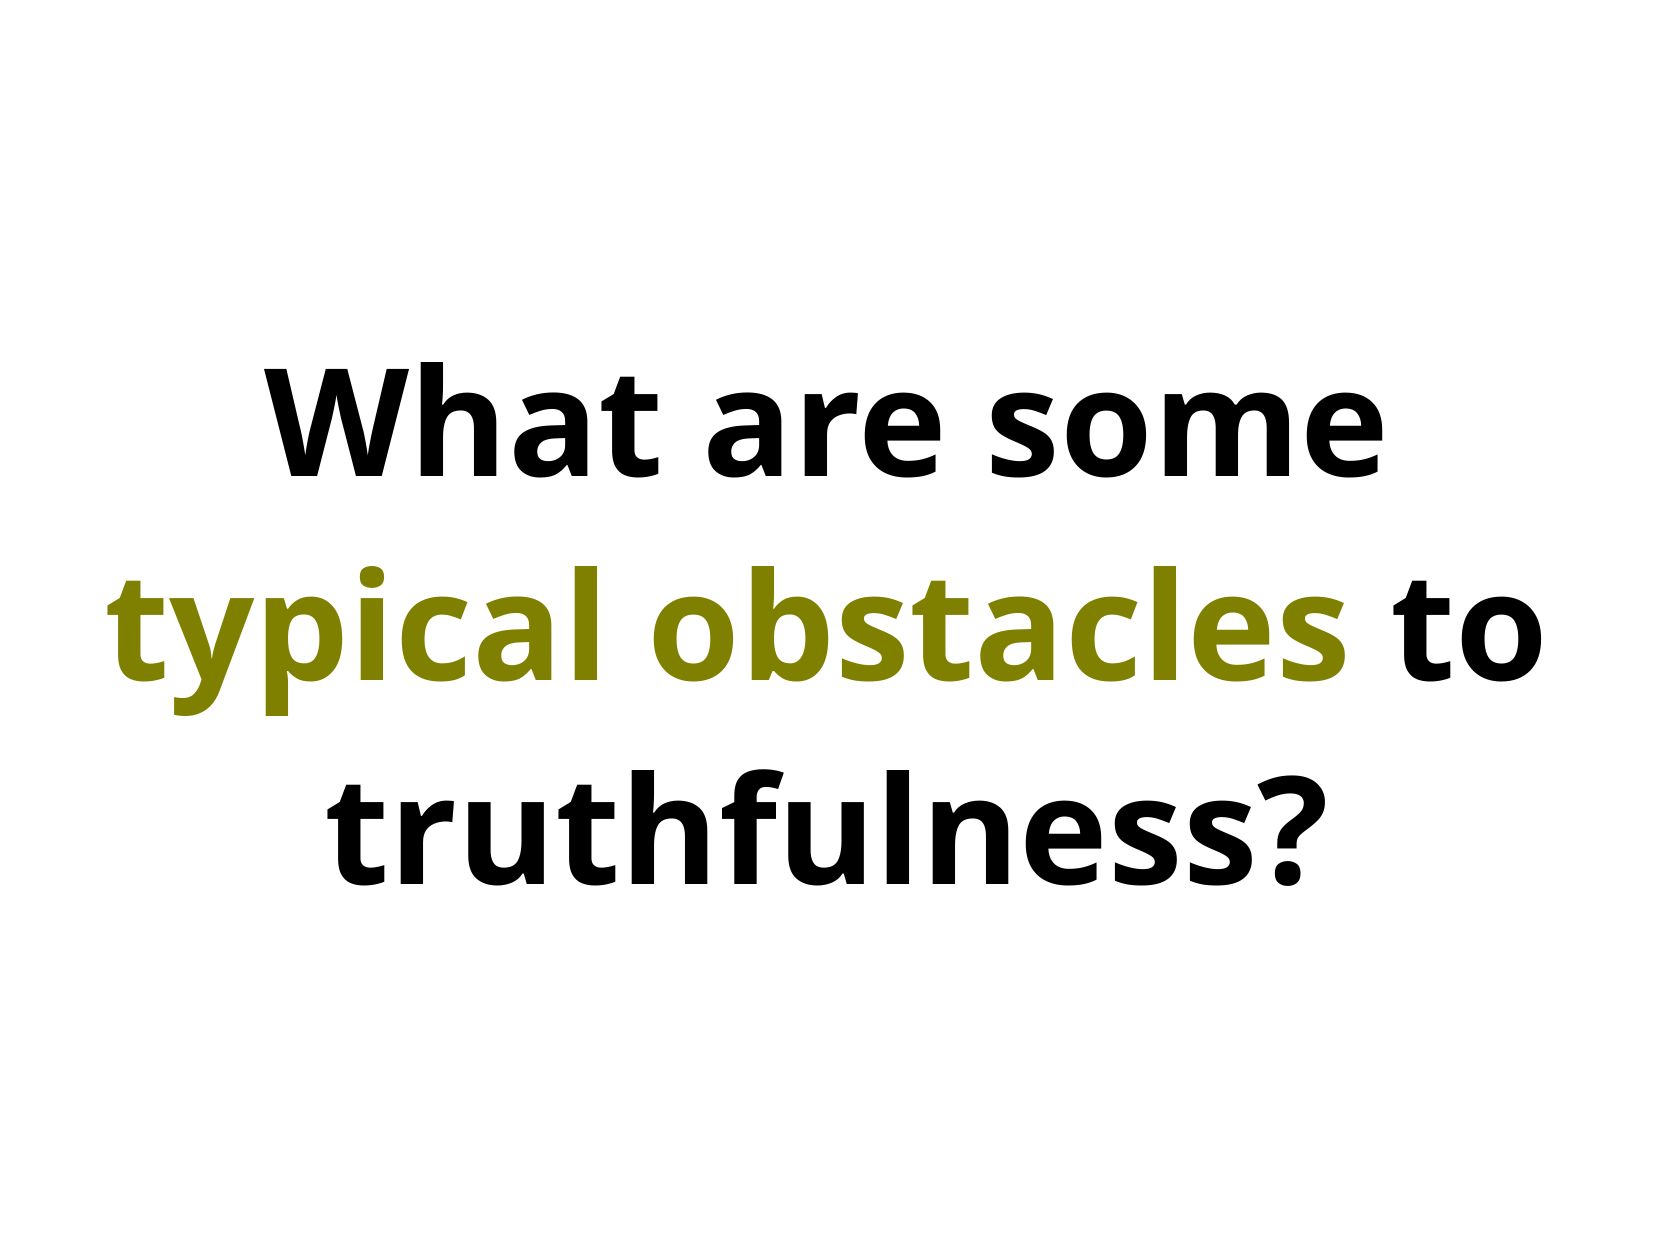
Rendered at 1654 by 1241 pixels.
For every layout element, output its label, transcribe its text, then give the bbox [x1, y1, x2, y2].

title What are some typical obstacles to truthfulness? [59, 354, 1595, 890]
